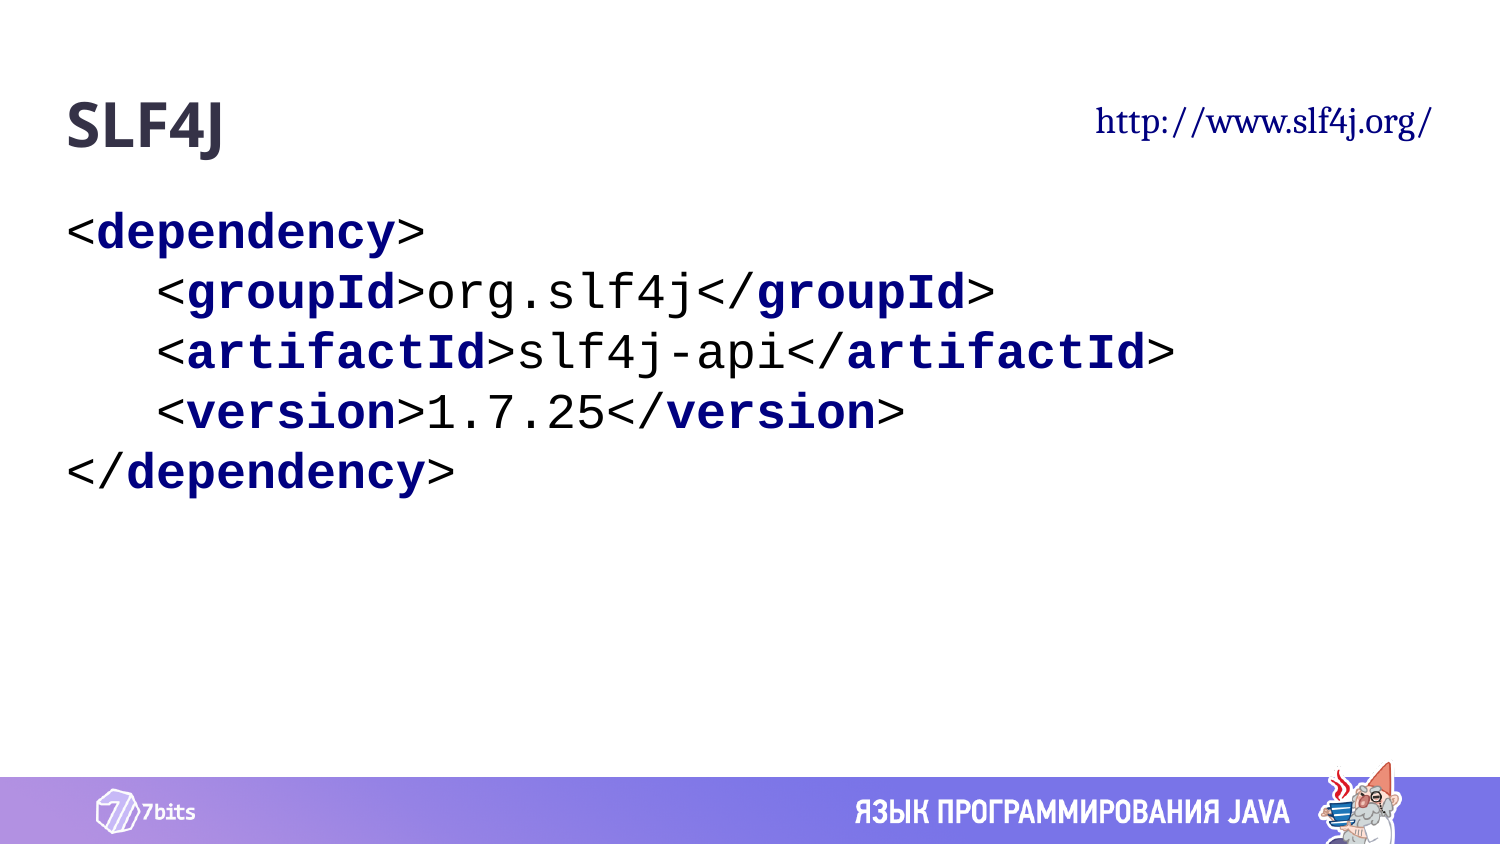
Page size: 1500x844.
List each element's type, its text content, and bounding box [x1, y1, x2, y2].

text_box http://www.slf4j.org/ [848, 81, 1449, 152]
picture [0, 717, 1500, 844]
list <dependency> <groupId>org.slf4j</groupId> <artifactId>slf4j-api</artifactId> <version>1.7.25</version> </dependency> [51, 184, 1449, 745]
title SLF4J [51, 69, 1449, 164]
